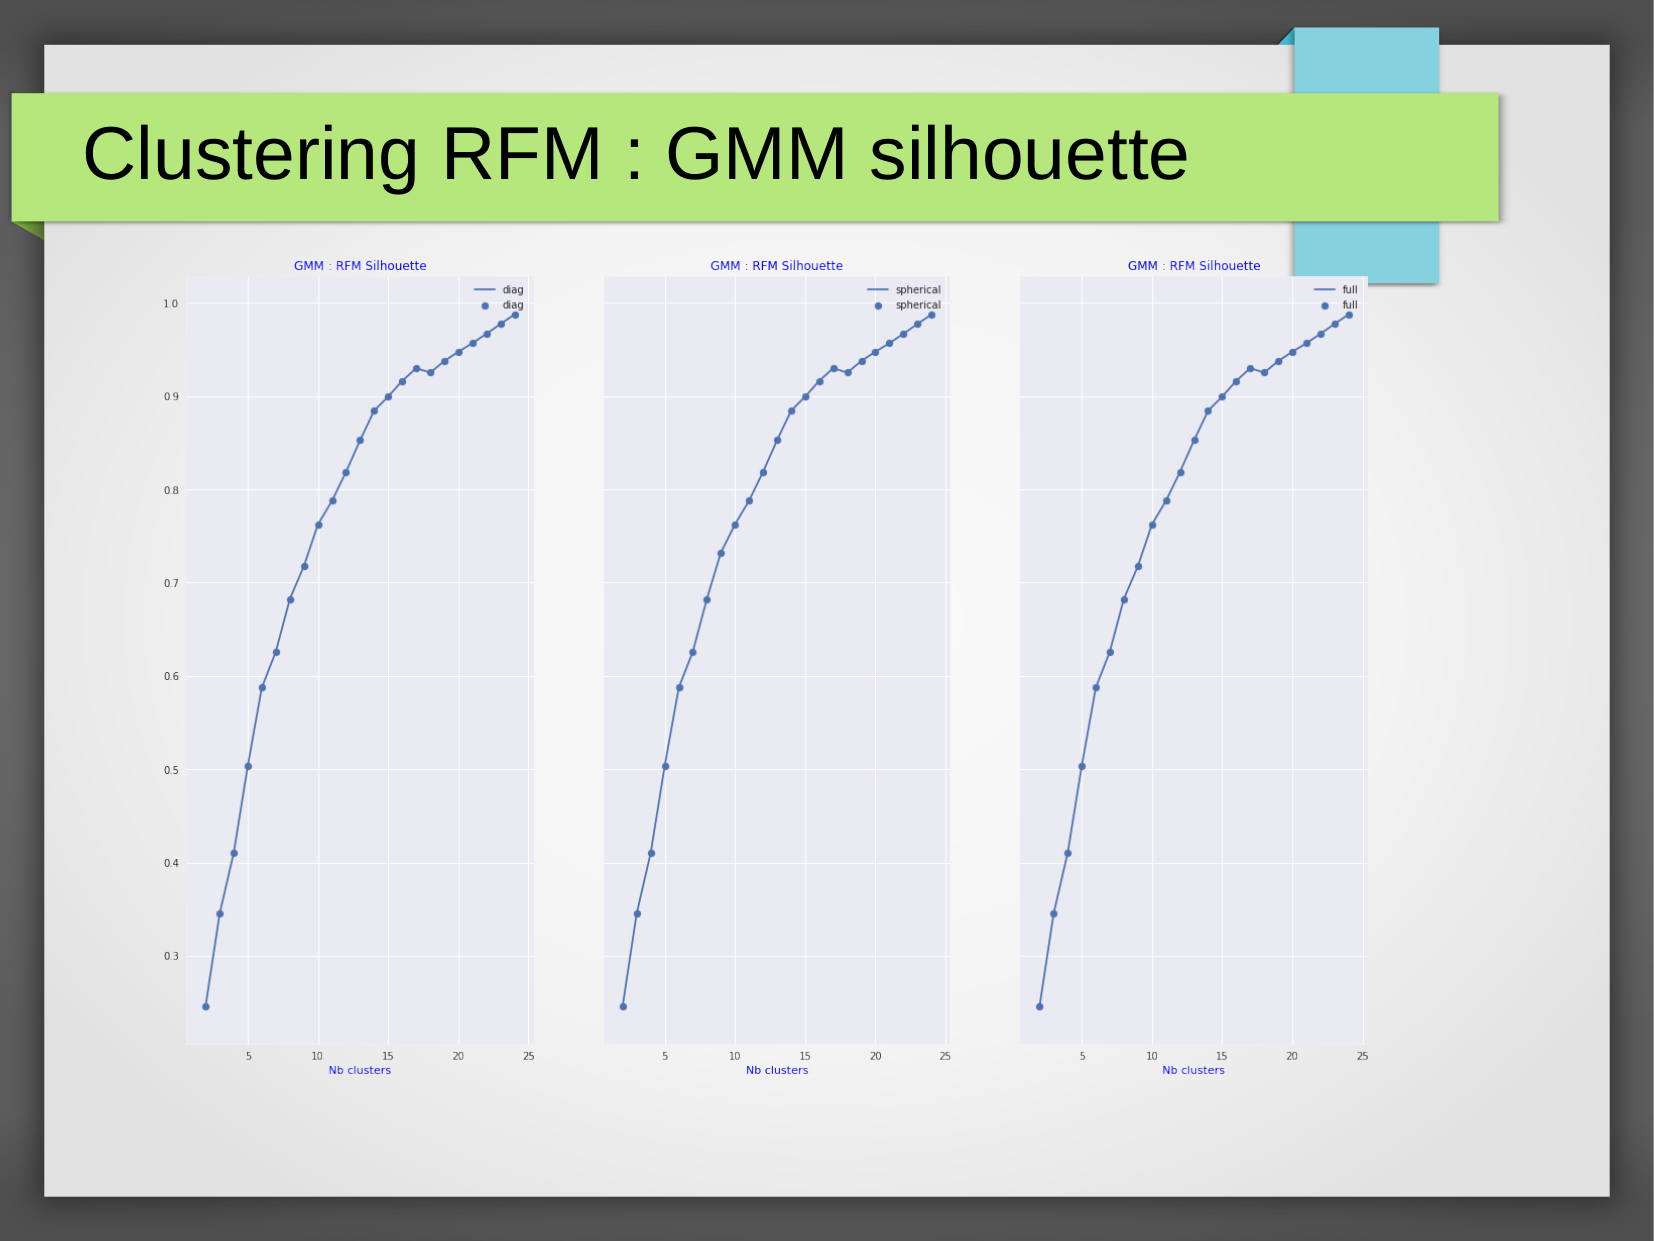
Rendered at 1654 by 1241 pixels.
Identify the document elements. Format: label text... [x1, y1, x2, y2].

picture [0, 0, 1654, 1241]
title Clustering RFM : GMM silhouette [82, 94, 1477, 213]
